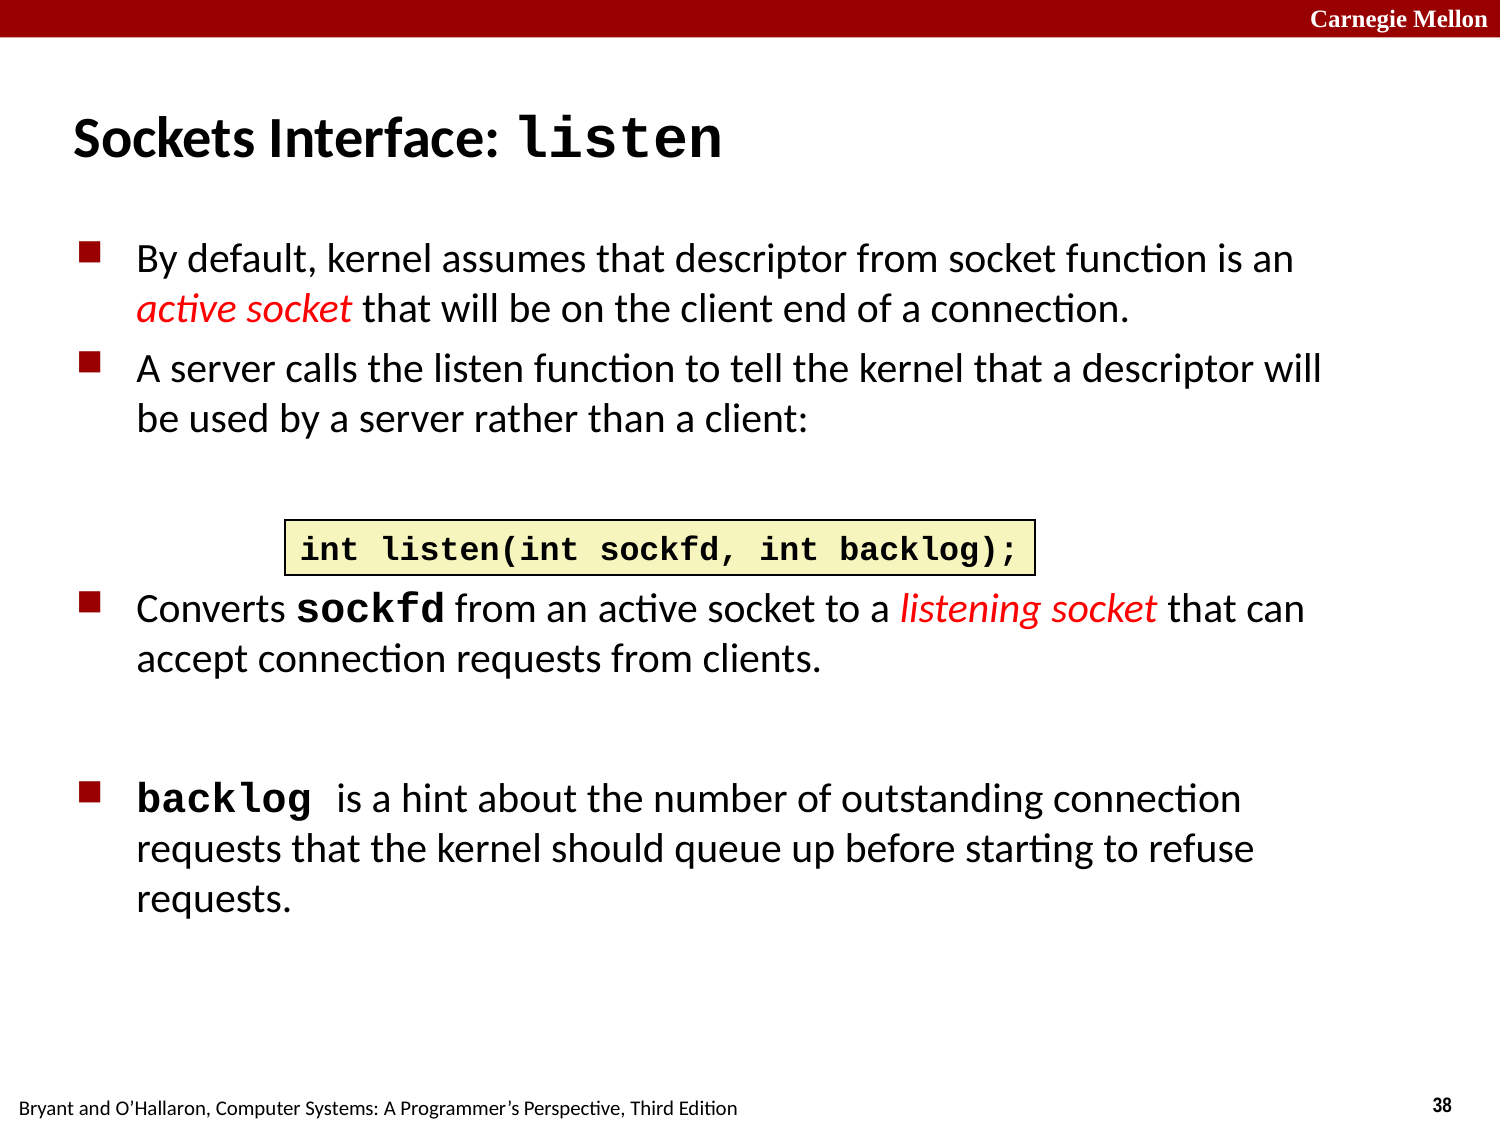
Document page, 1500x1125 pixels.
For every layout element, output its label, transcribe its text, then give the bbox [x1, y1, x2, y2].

list By default, kernel assumes that descriptor from socket function is an active socket that will be on the client end of a connection. A server calls the listen function to tell the kernel that a descriptor will be used by a server rather than a client: Converts sockfd from an active socket to a listening socket that can accept connection requests from clients. backlog is a hint about the number of outstanding connection requests that the kernel should queue up before starting to refuse requests. [65, 223, 1361, 1088]
text_box int listen(int sockfd, int backlog); [284, 519, 1035, 575]
title Sockets Interface: listen [58, 71, 1304, 197]
